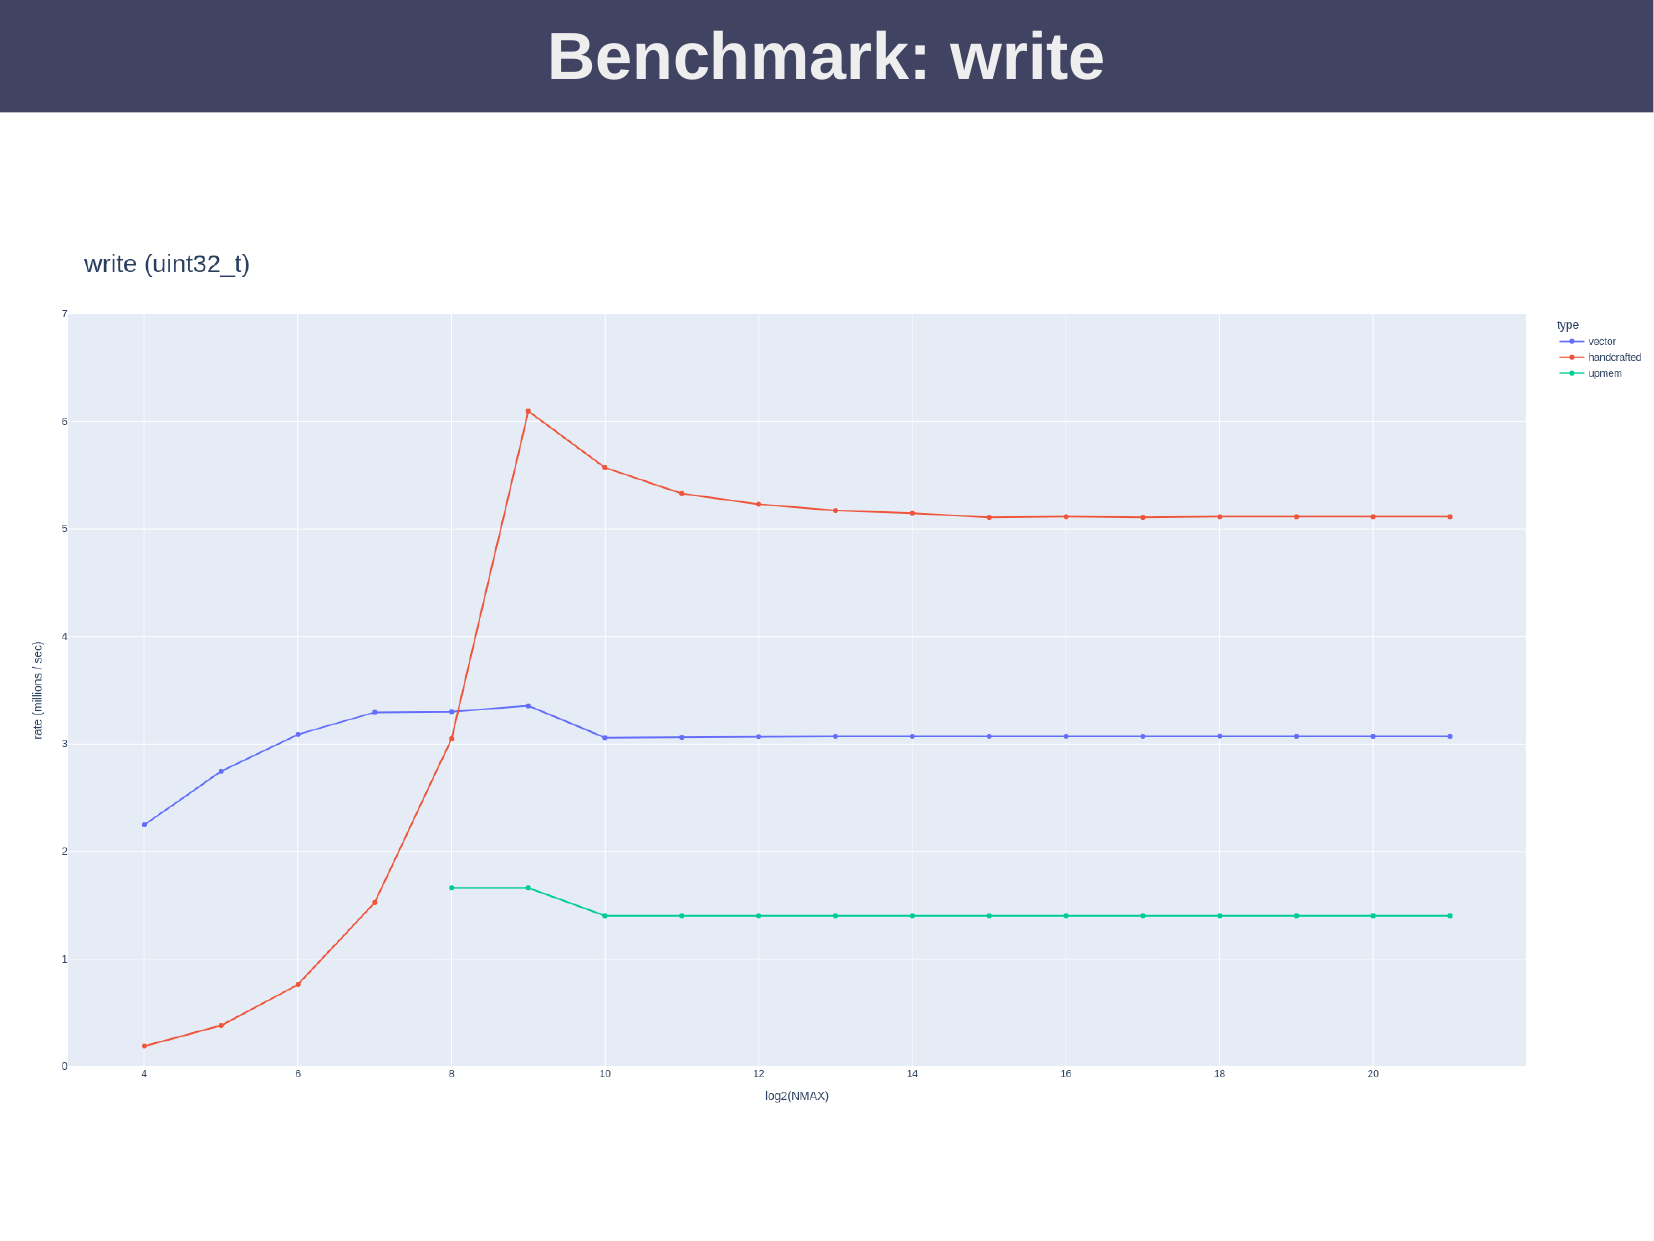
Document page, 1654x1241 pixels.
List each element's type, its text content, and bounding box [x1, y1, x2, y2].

picture [1, 230, 1654, 1133]
text_box Benchmark: write [0, 0, 1654, 113]
